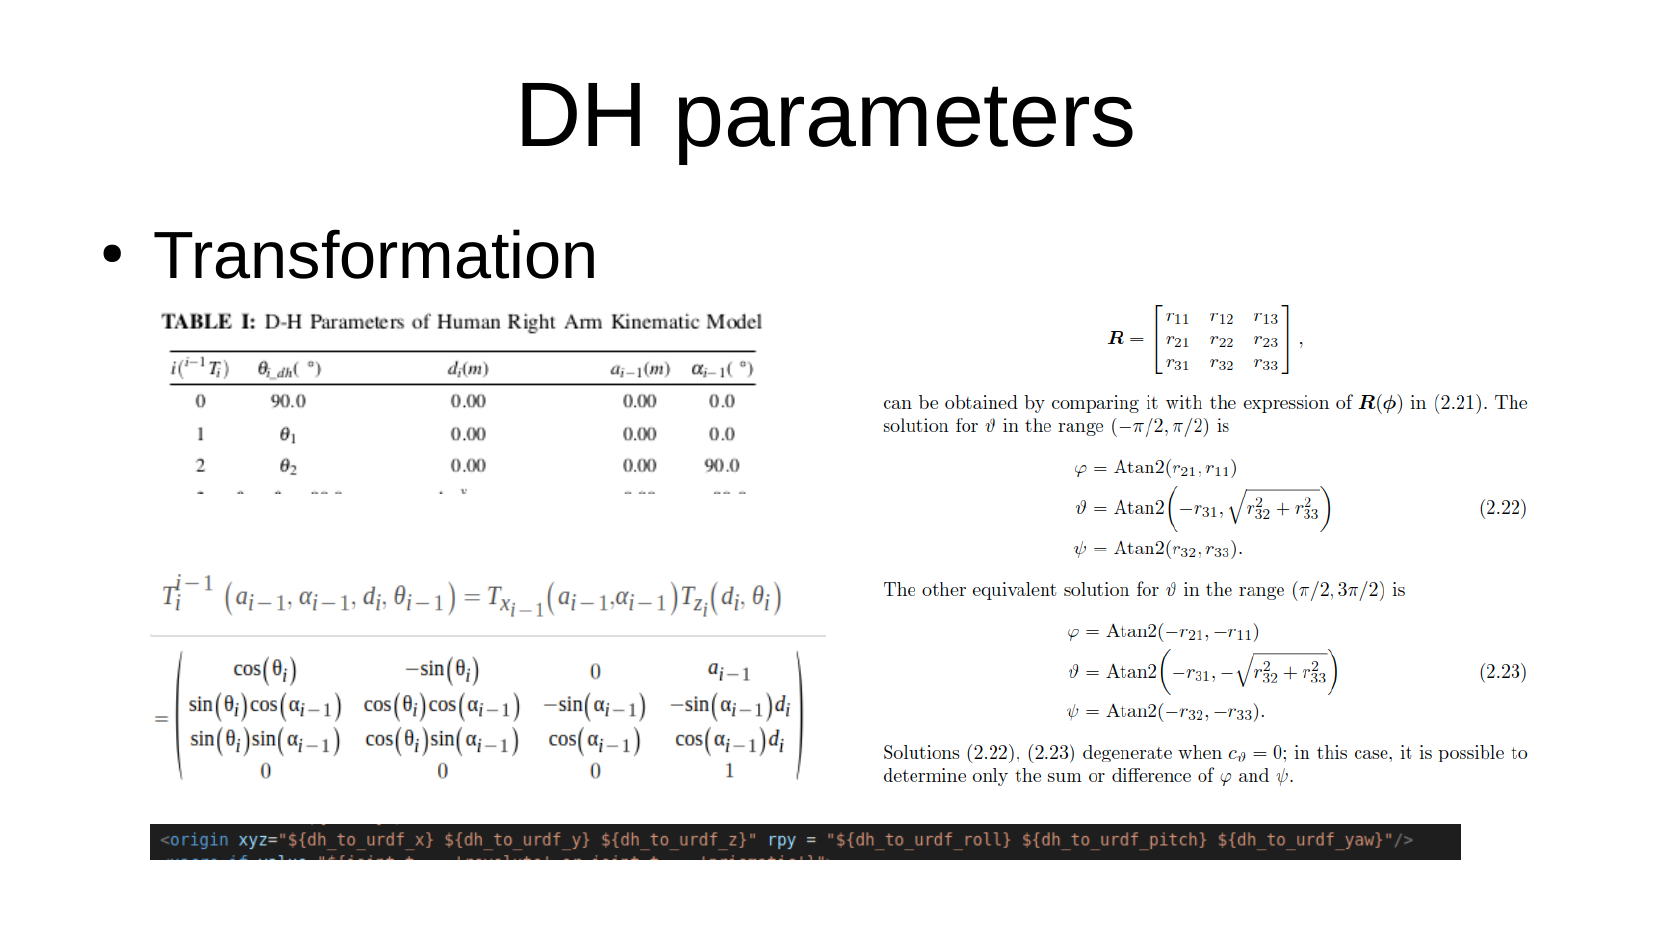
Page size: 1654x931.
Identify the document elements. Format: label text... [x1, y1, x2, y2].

picture [150, 824, 1461, 860]
picture [157, 299, 788, 494]
title DH parameters [82, 37, 1571, 193]
list Transformation [82, 217, 1571, 758]
picture [150, 287, 1540, 801]
